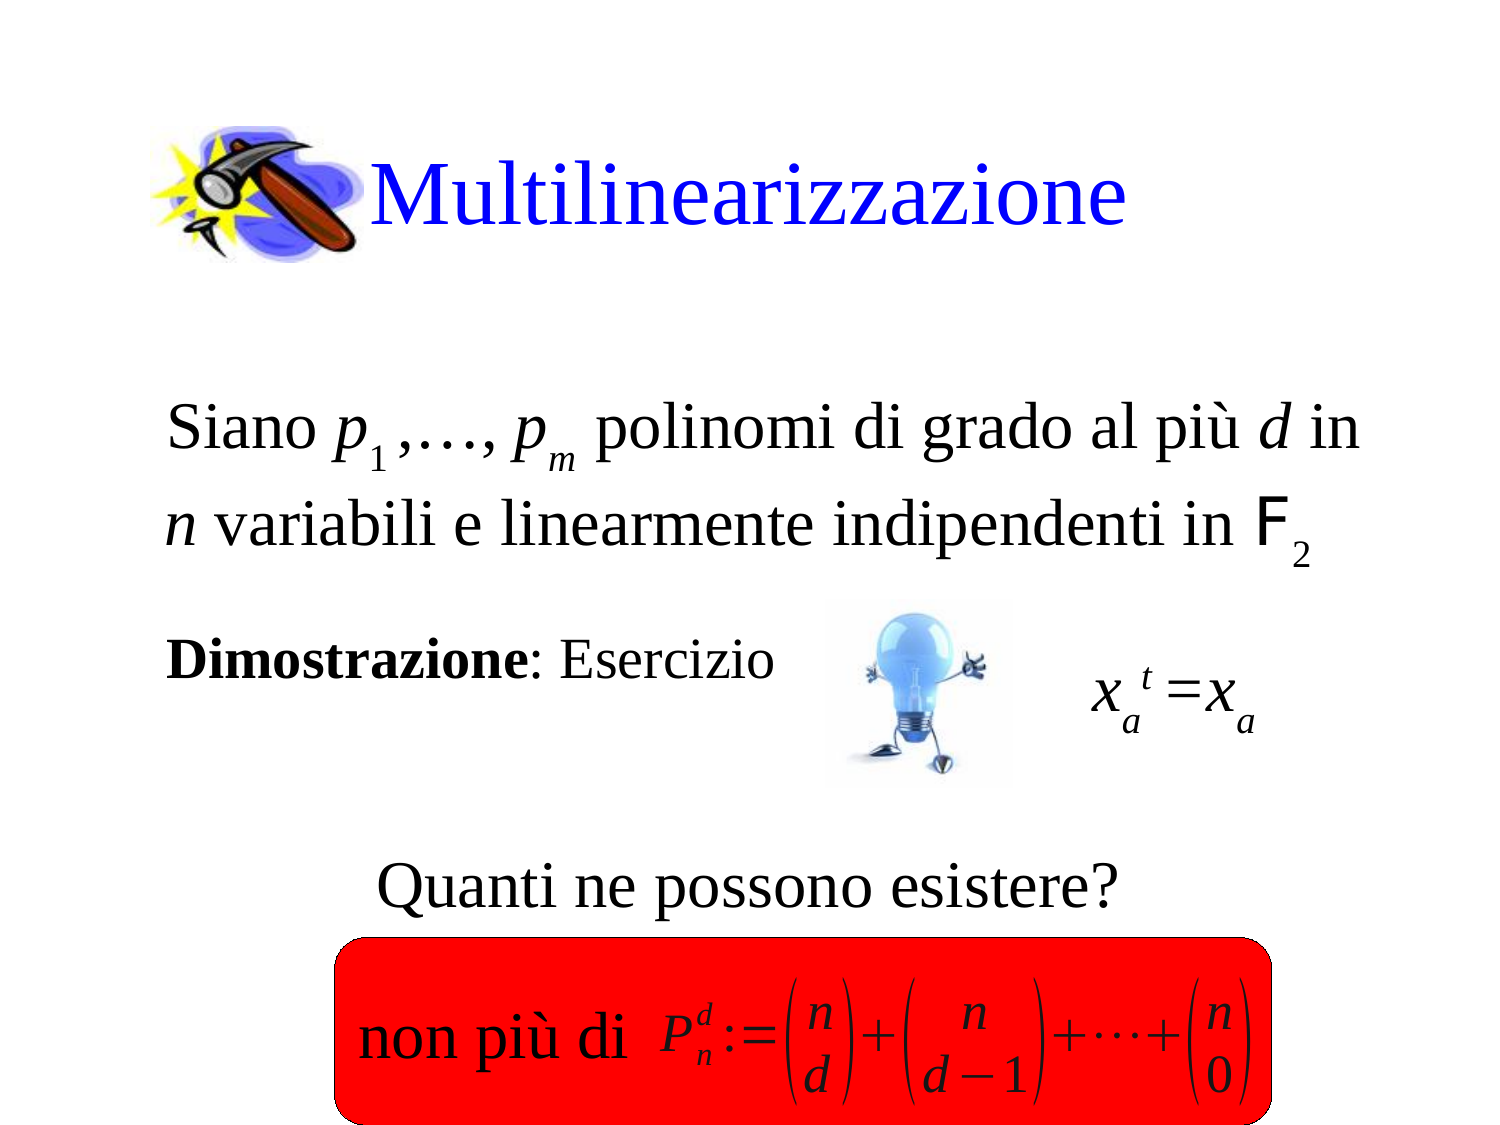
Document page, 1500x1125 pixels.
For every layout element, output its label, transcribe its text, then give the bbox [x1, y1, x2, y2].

text_box Siano p1 ,…, pm polinomi di grado al più d in n variabili e linearmente indipendenti in F2 [150, 375, 1388, 583]
picture [150, 126, 364, 263]
text_box Quanti ne possono esistere? [0, 833, 1500, 946]
title Multilinearizzazione [112, 107, 1387, 280]
text_box non più di [334, 946, 1272, 1125]
text_box xat =xa [1050, 637, 1313, 751]
picture [825, 599, 1013, 788]
chart [649, 975, 1262, 1110]
text_box Dimostrazione: Esercizio [150, 612, 863, 788]
